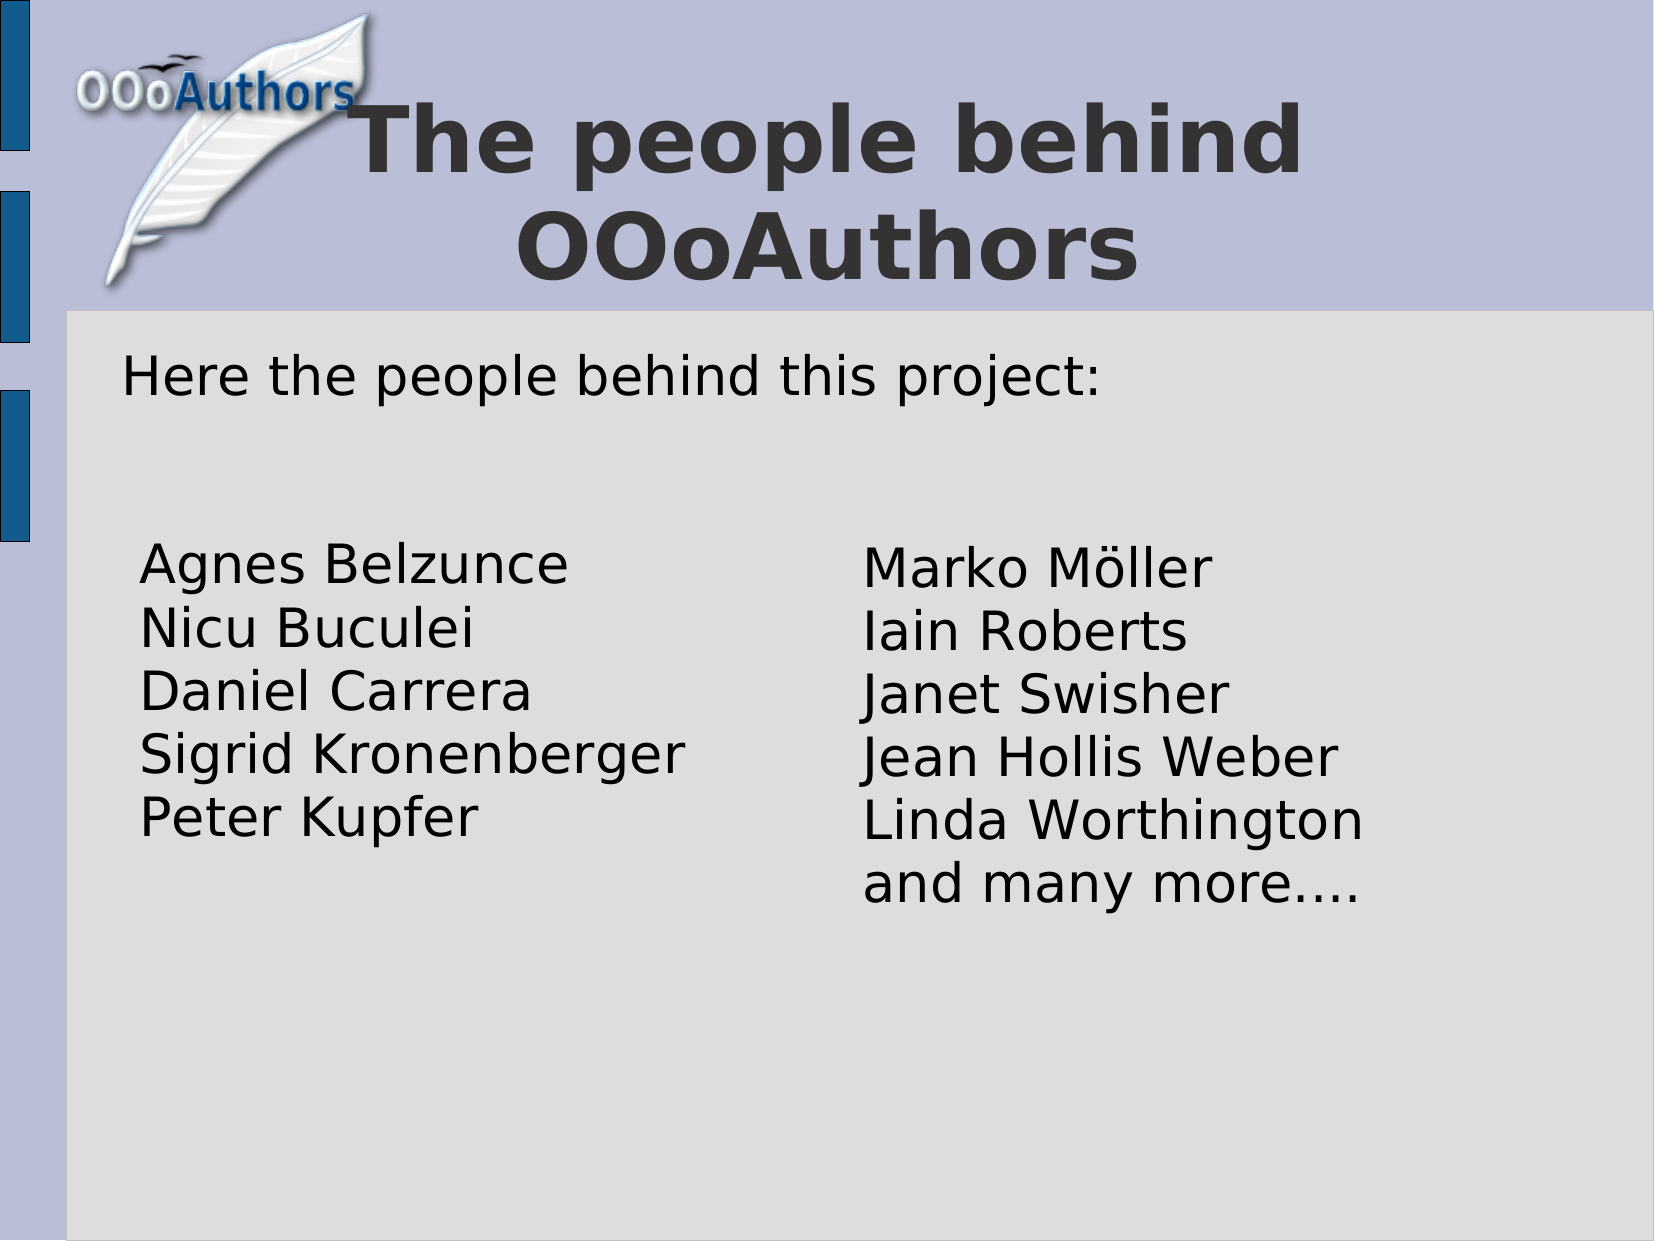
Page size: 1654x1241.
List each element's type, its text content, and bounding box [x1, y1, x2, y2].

list Marko Möller Iain Roberts Janet Swisher Jean Hollis Weber Linda Worthington and many more.... [845, 537, 1535, 1073]
list Here the people behind this project: Agnes Belzunce Nicu Buculei Daniel Carrera Sigrid Kronenberger Peter Kupfer [121, 344, 1534, 849]
title The people behind OOoAuthors [121, 87, 1534, 302]
picture [64, 0, 384, 302]
